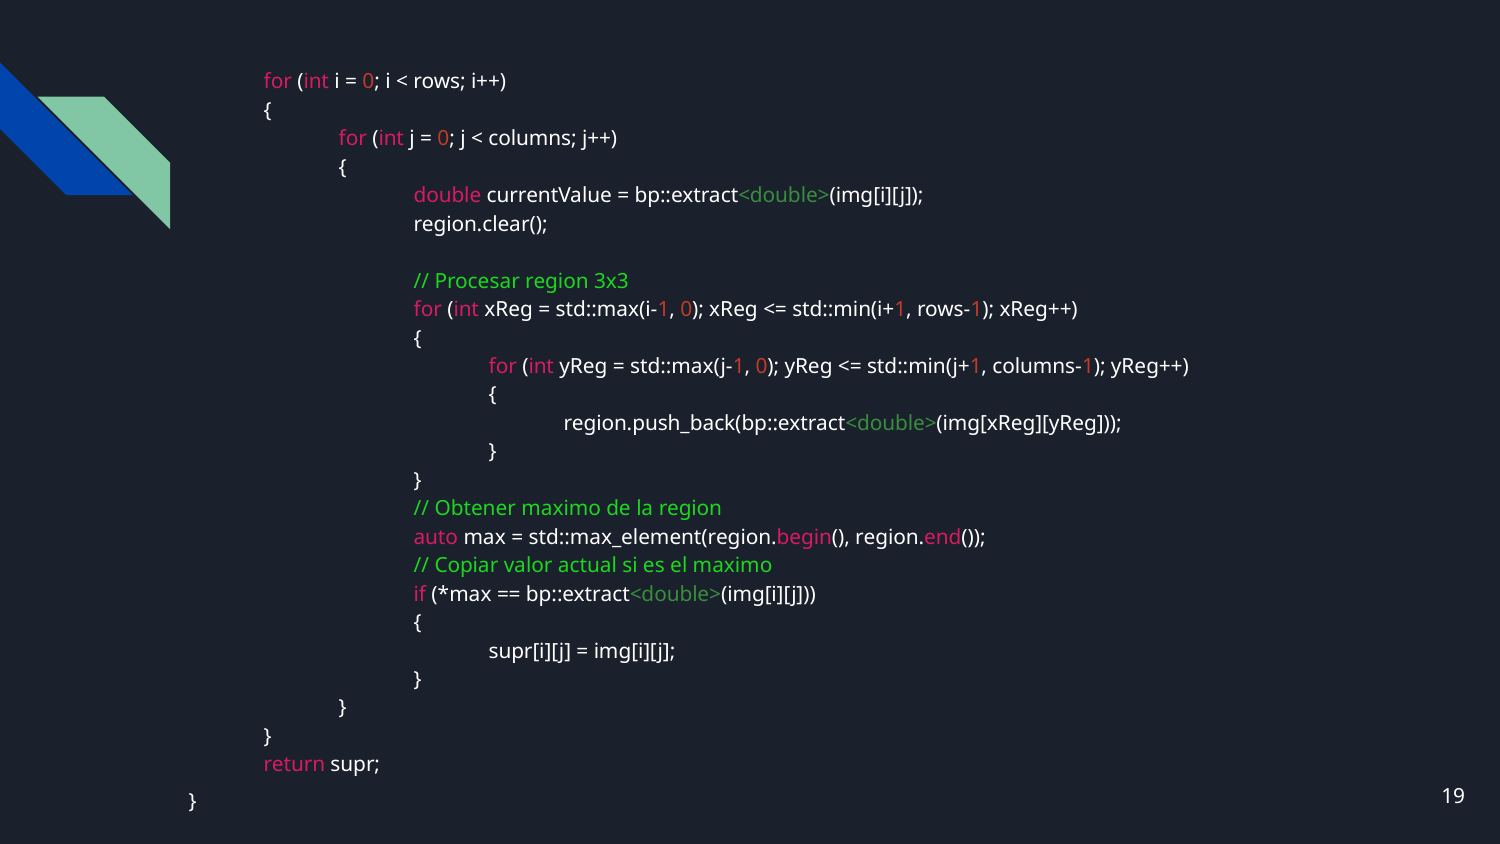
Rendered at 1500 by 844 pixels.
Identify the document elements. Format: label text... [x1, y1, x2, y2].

slide_number <number> [1389, 764, 1480, 830]
list for (int i = 0; i < rows; i++) { for (int j = 0; j < columns; j++) { double currentValue = bp::extract<double>(img[i][j]); region.clear(); // Procesar region 3x3 for (int xReg = std::max(i-1, 0); xReg <= std::min(i+1, rows-1); xReg++) { for (int yReg = std::max(j-1, 0); yReg <= std::min(j+1, columns-1); yReg++) { region.push_back(bp::extract<double>(img[xReg][yReg])); } } // Obtener maximo de la region auto max = std::max_element(region.begin(), region.end()); // Copiar valor actual si es el maximo if (*max == bp::extract<double>(img[i][j])) { supr[i][j] = img[i][j]; } } } return supr; } [173, 49, 1445, 795]
